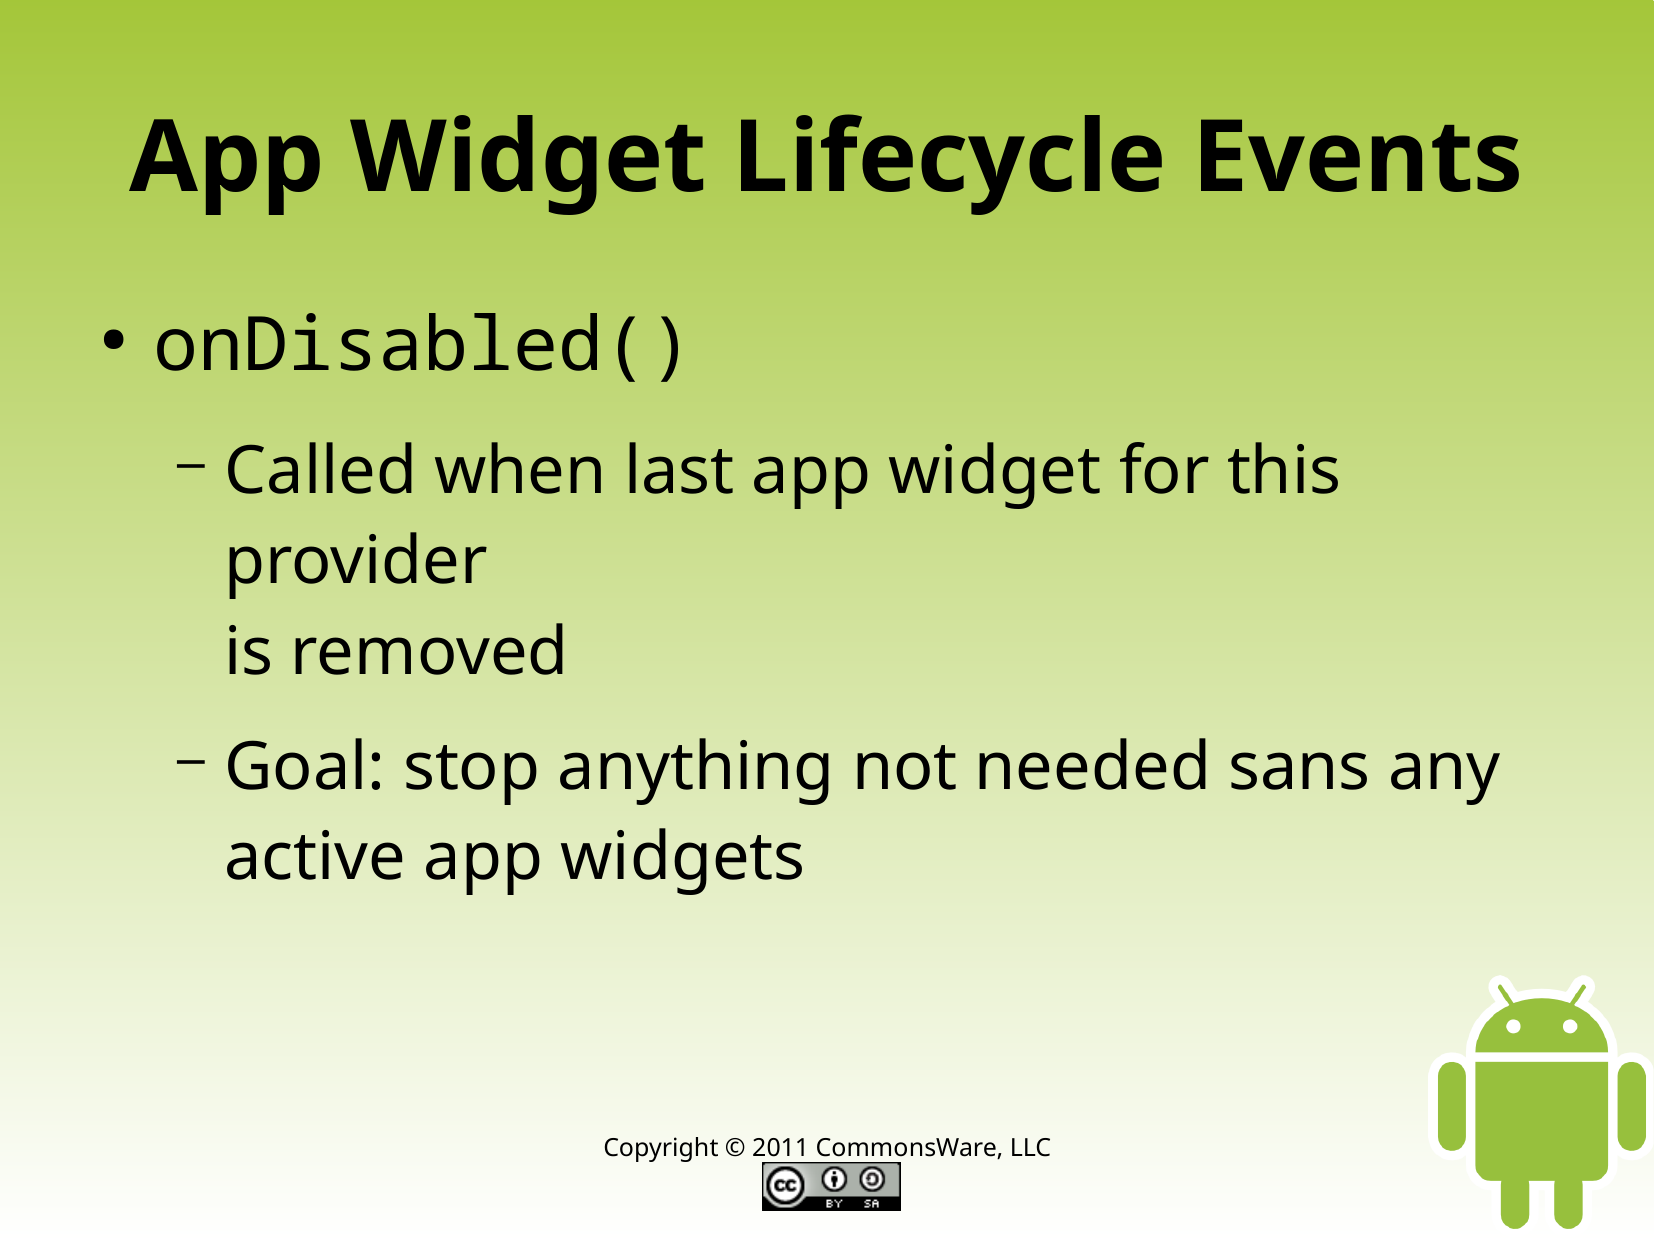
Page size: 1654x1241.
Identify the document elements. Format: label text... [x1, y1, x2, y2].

title App Widget Lifecycle Events [82, 49, 1571, 257]
picture [1428, 975, 1654, 1238]
picture [762, 1162, 901, 1211]
list onDisabled() Called when last app widget for this provider is removed Goal: stop anything not needed sans any active app widgets [82, 290, 1571, 1094]
